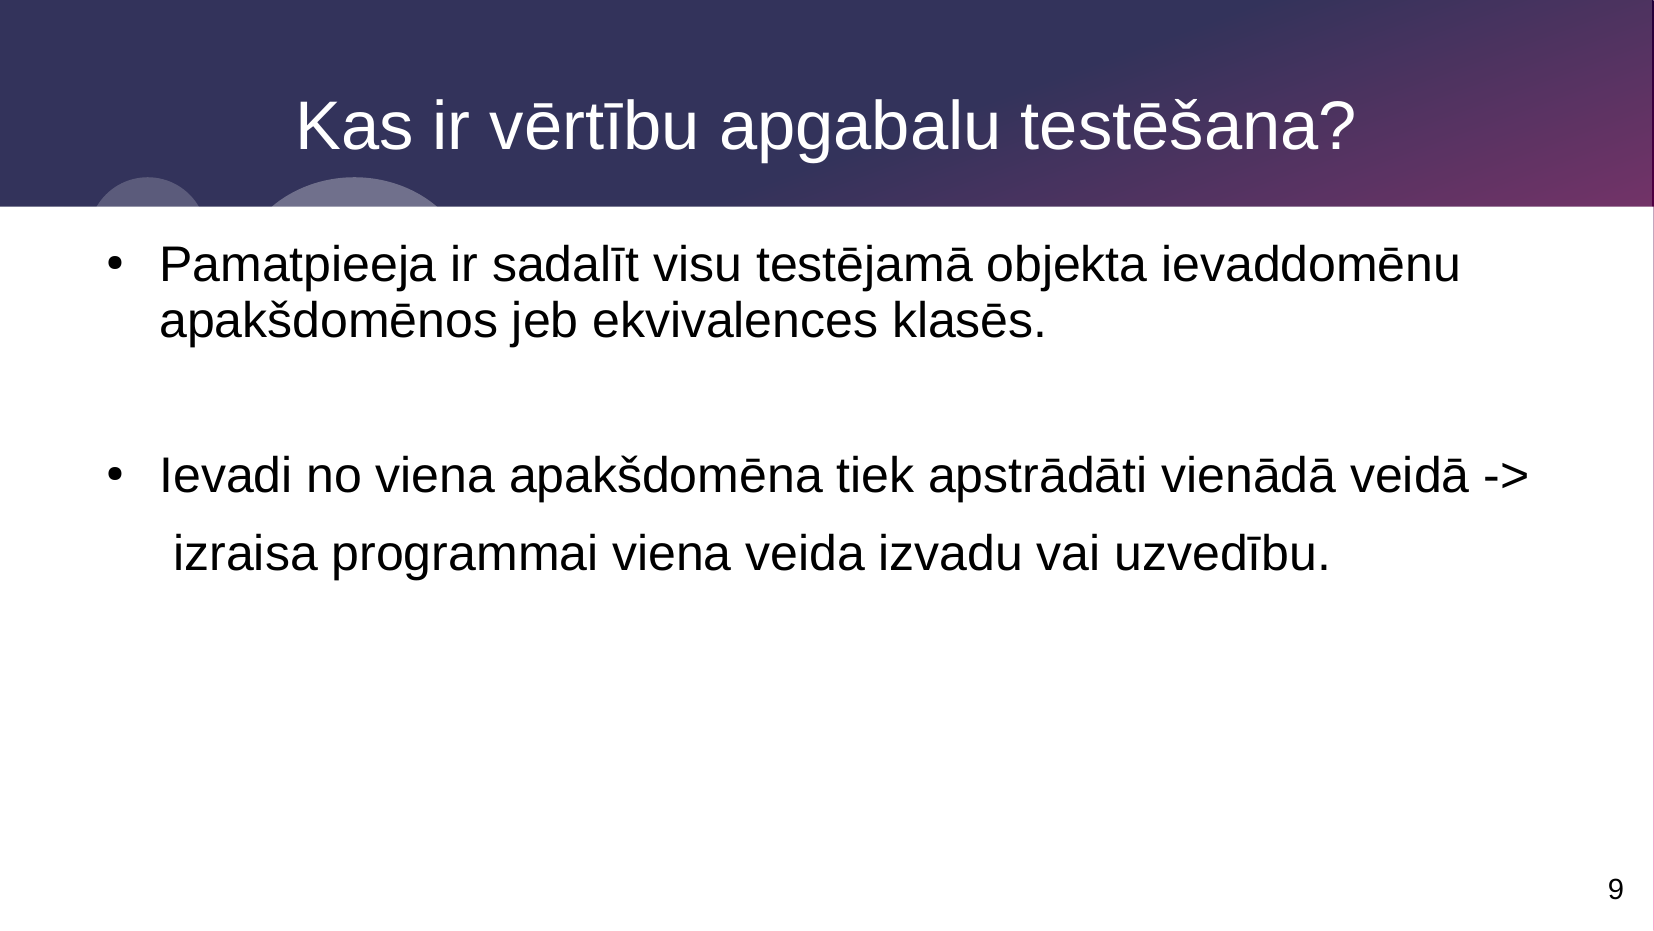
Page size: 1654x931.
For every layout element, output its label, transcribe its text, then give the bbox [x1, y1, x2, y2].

title Kas ir vērtību apgabalu testēšana? [88, 44, 1565, 207]
list Pamatpieeja ir sadalīt visu testējamā objekta ievaddomēnu apakšdomēnos jeb ekvivalences klasēs. Ievadi no viena apakšdomēna tiek apstrādāti vienādā veidā -> izraisa programmai viena veida izvadu vai uzvedību. [88, 236, 1565, 827]
